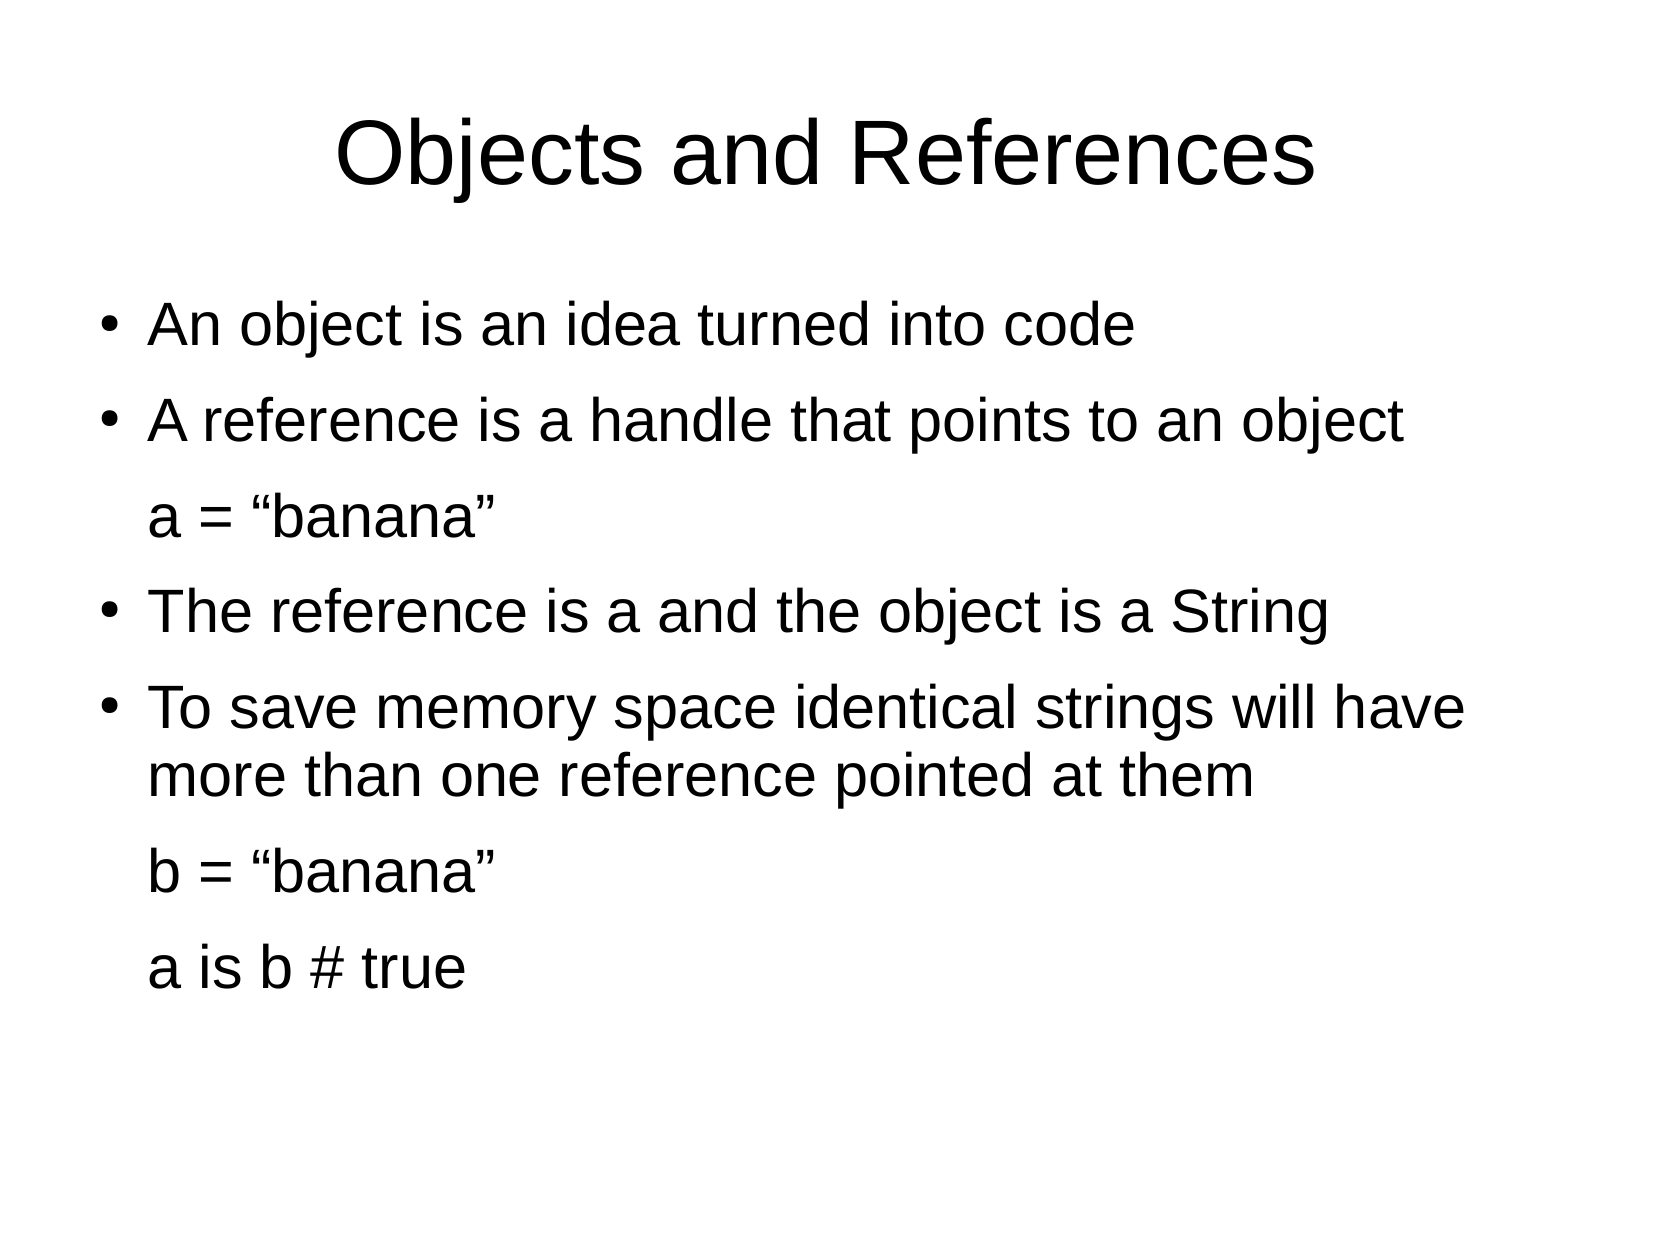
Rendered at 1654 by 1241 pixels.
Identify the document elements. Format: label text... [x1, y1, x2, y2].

title Objects and References [82, 49, 1571, 257]
list An object is an idea turned into code A reference is a handle that points to an object a = “banana” The reference is a and the object is a String To save memory space identical strings will have more than one reference pointed at them b = “banana” a is b # true [82, 290, 1571, 1010]
